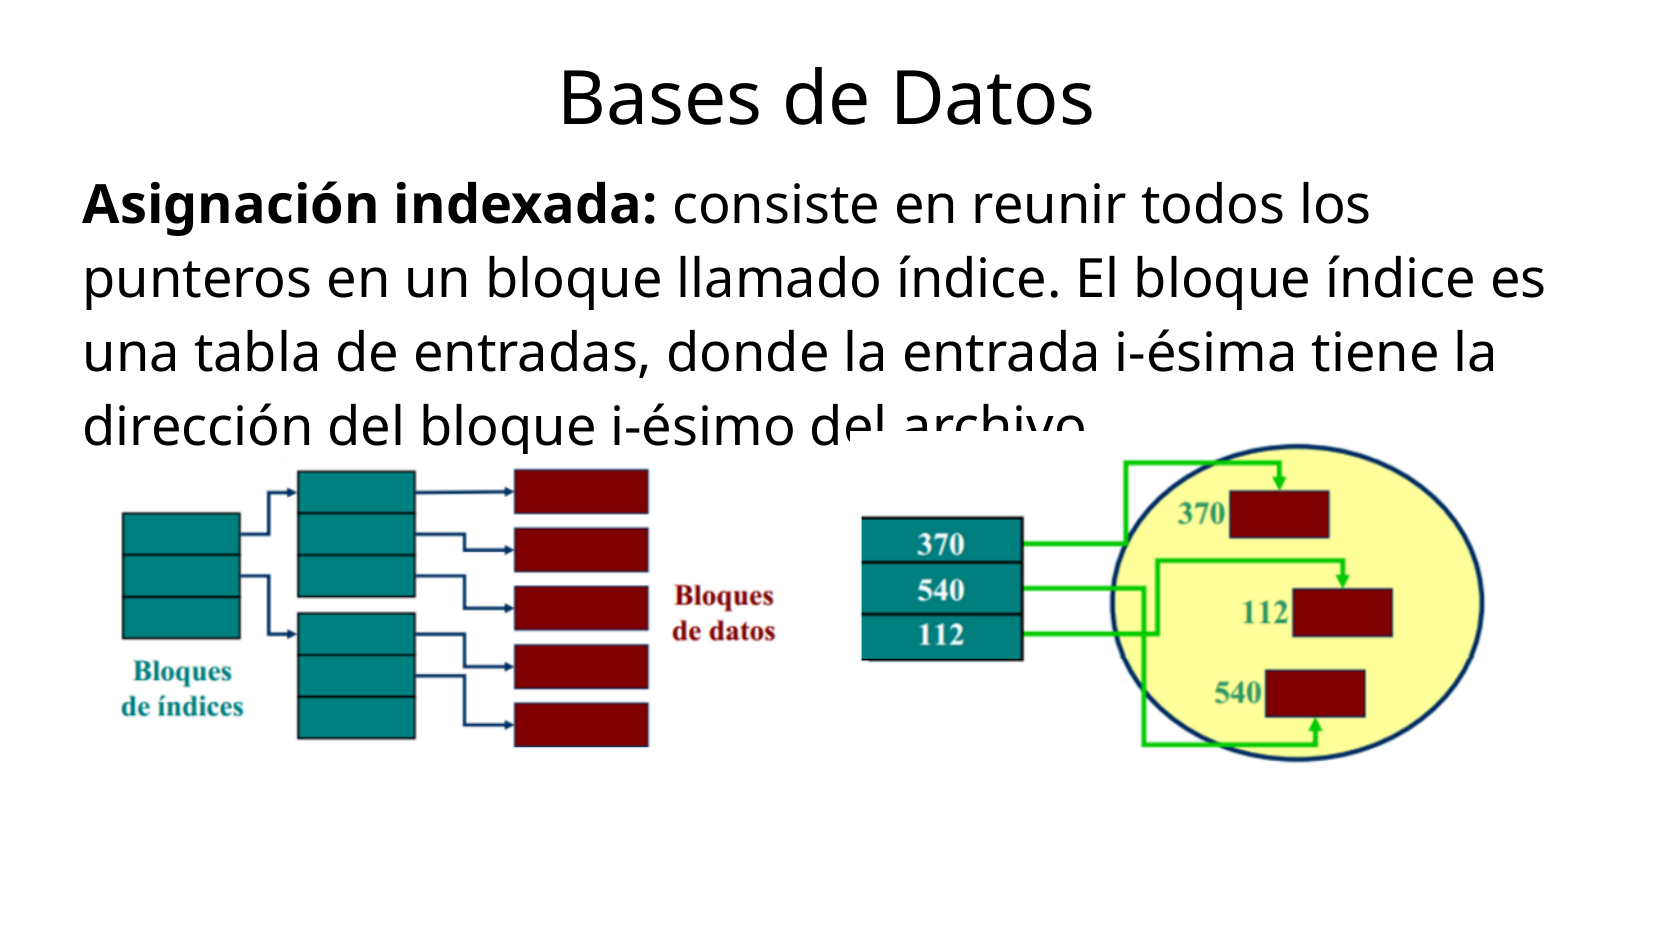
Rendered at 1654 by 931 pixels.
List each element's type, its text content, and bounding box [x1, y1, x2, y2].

picture [850, 431, 1512, 773]
list Asignación indexada: consiste en reunir todos los punteros en un bloque llamado índice. El bloque índice es una tabla de entradas, donde la entrada i-ésima tiene la dirección del bloque i-ésimo del archivo. [82, 165, 1595, 886]
picture [98, 454, 790, 768]
title Bases de Datos [82, 37, 1571, 154]
